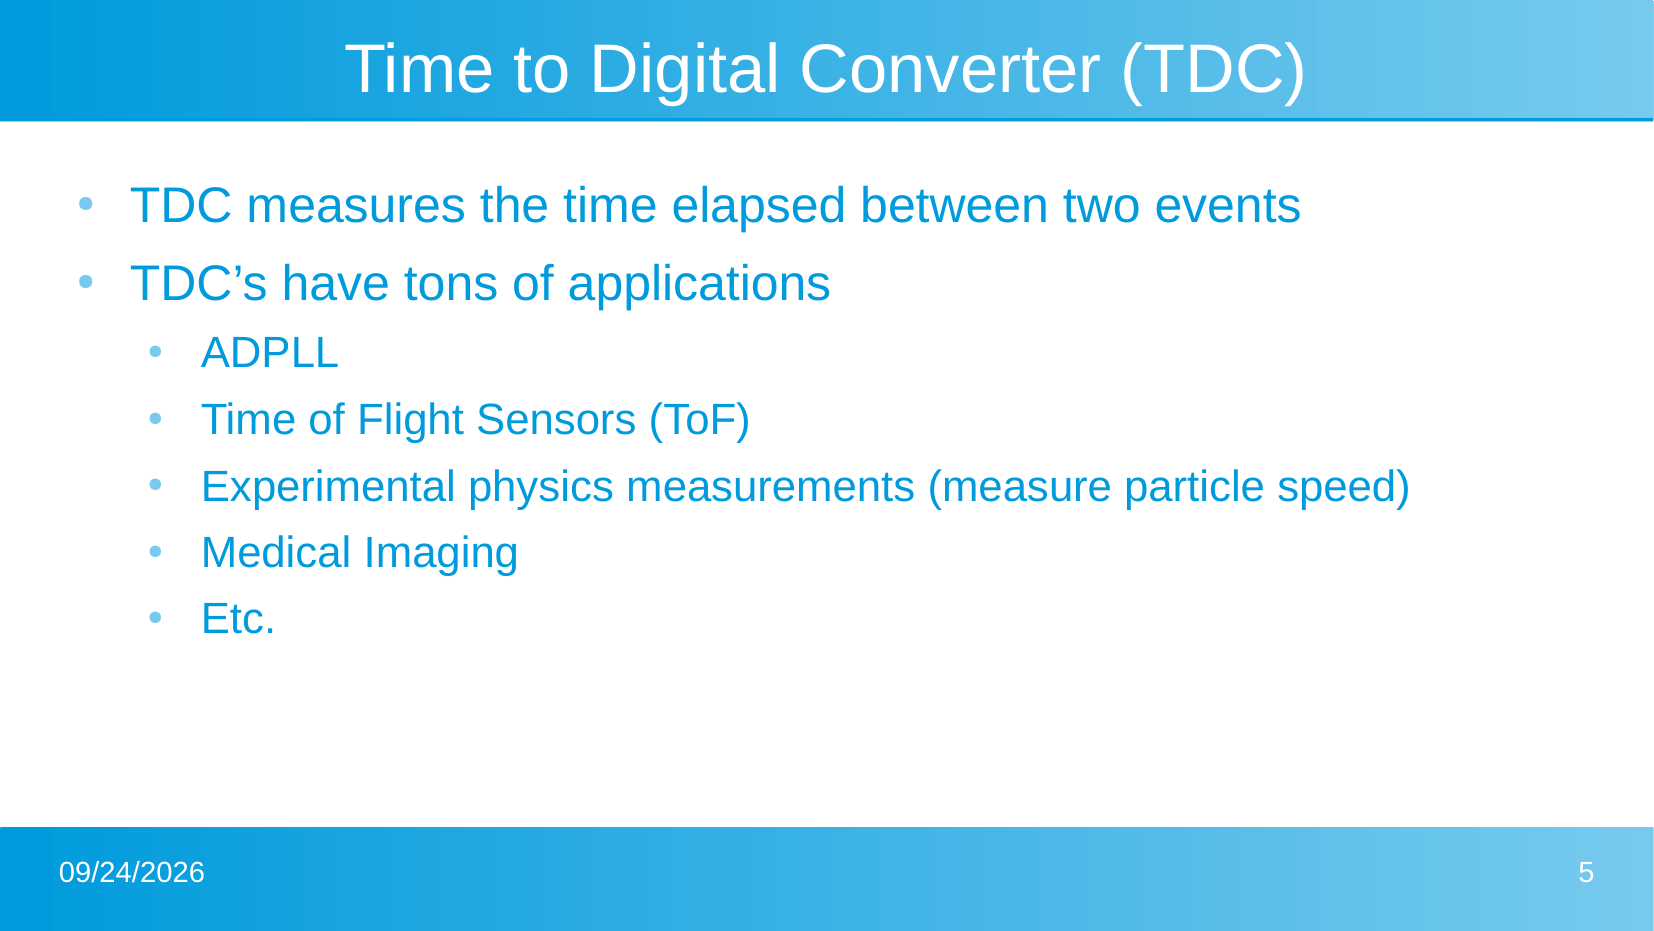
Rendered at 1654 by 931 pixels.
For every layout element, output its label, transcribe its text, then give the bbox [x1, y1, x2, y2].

list TDC measures the time elapsed between two events TDC’s have tons of applications ADPLL Time of Flight Sensors (ToF) Experimental physics measurements (measure particle speed) Medical Imaging Etc. [59, 177, 1595, 768]
title Time to Digital Converter (TDC) [59, 29, 1595, 108]
